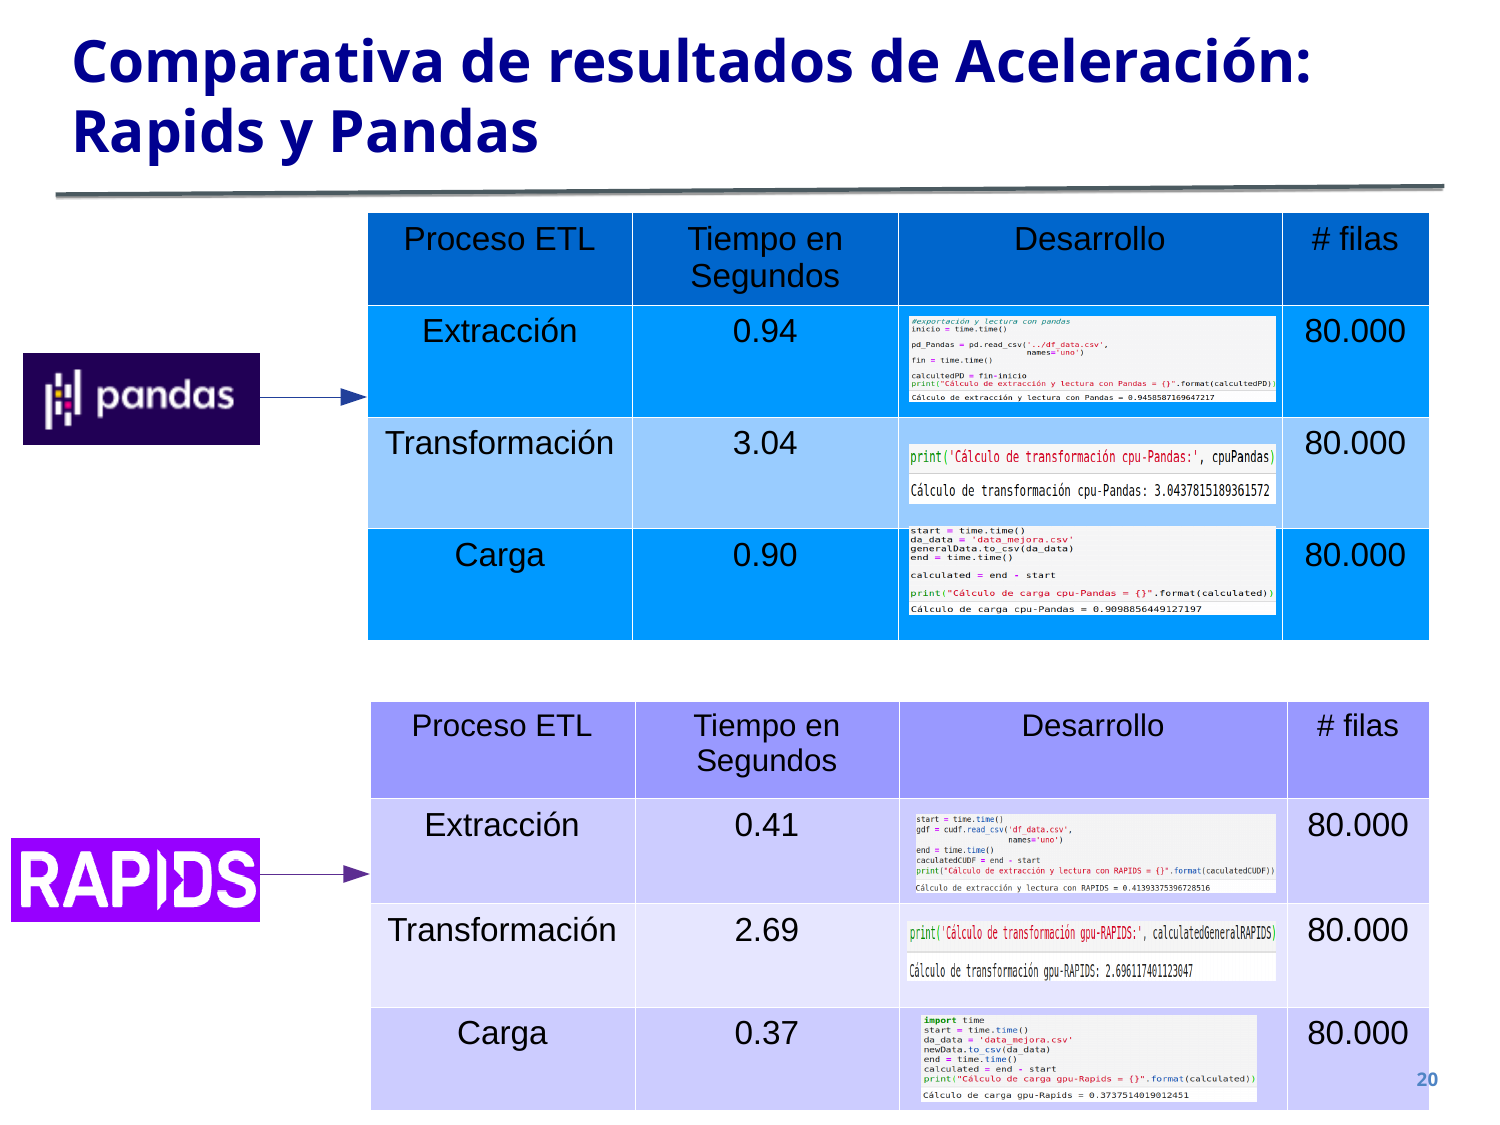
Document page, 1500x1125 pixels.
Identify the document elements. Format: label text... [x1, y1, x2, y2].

table_cell 80.000 [1288, 904, 1429, 1007]
picture [907, 921, 1276, 981]
picture [921, 1015, 1257, 1102]
table_cell 80.000 [1283, 529, 1429, 640]
table_cell 2.69 [636, 904, 899, 1007]
table_cell [900, 904, 1287, 1007]
table_cell 80.000 [1283, 418, 1429, 528]
table_header Desarrollo [899, 213, 1282, 305]
table_cell [900, 1008, 1287, 1110]
table_cell 0.90 [633, 529, 898, 640]
table_cell 80.000 [1288, 1008, 1429, 1110]
table_cell [899, 529, 1282, 640]
table_header Proceso ETL [368, 213, 632, 305]
table_cell Carga [371, 1008, 635, 1110]
table_cell Transformación [371, 904, 635, 1007]
table_header # filas [1283, 213, 1429, 305]
table_cell Transformación [368, 418, 632, 528]
picture [23, 353, 260, 445]
table_header Proceso ETL [371, 702, 635, 798]
table_cell 0.41 [636, 799, 899, 903]
table_cell 80.000 [1288, 799, 1429, 903]
picture [909, 444, 1276, 504]
table_cell 0.37 [636, 1008, 899, 1110]
table_header Desarrollo [900, 702, 1287, 798]
table_cell [899, 418, 1282, 528]
table_cell 3.04 [633, 418, 898, 528]
slide_number <número> [1390, 1059, 1454, 1104]
picture [909, 316, 1276, 402]
title Comparativa de resultados de Aceleración: Rapids y Pandas [56, 45, 1442, 143]
table_header Tiempo en Segundos [633, 213, 898, 305]
table_cell 80.000 [1283, 306, 1429, 417]
table_cell [899, 306, 1282, 417]
picture [909, 526, 1276, 615]
picture [11, 838, 260, 922]
picture [916, 814, 1276, 893]
table_header # filas [1288, 702, 1429, 798]
table_cell [900, 799, 1287, 903]
table_cell 0.94 [633, 306, 898, 417]
table_cell Extracción [368, 306, 632, 417]
table_cell Extracción [371, 799, 635, 903]
table_header Tiempo en Segundos [636, 702, 899, 798]
table_cell Carga [368, 529, 632, 640]
